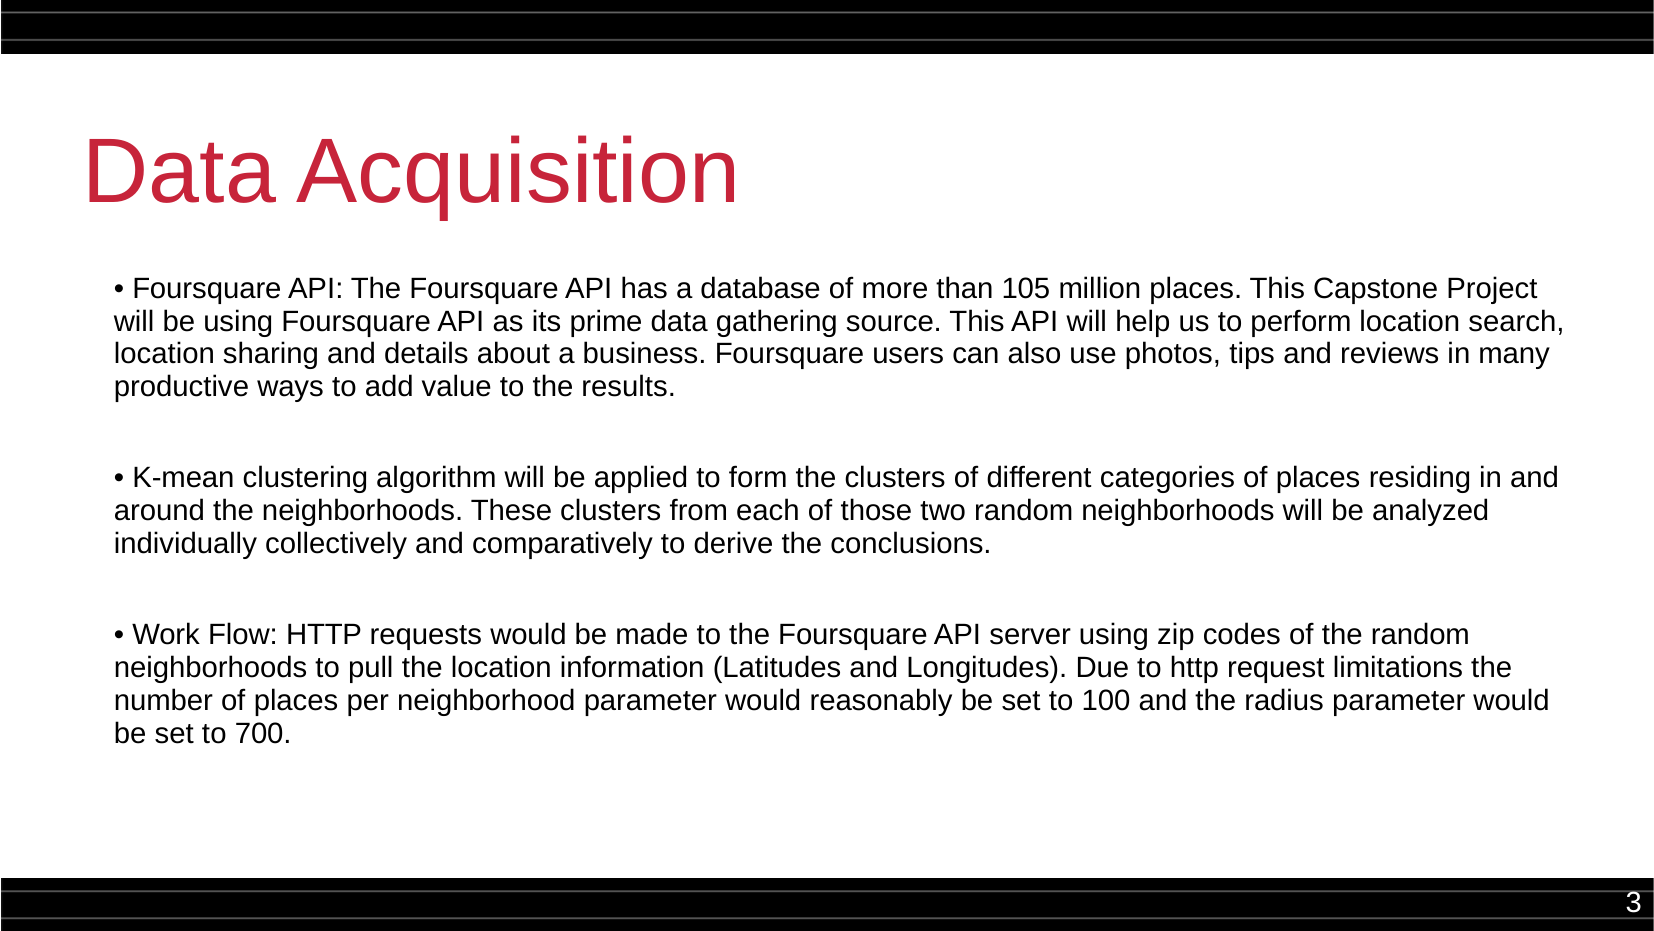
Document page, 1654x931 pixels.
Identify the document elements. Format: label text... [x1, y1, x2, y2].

title Data Acquisition [82, 92, 1571, 249]
list • Foursquare API: The Foursquare API has a database of more than 105 million places. This Capstone Project will be using Foursquare API as its prime data gathering source. This API will help us to perform location search, location sharing and details about a business. Foursquare users can also use photos, tips and reviews in many productive ways to add value to the results. • K-mean clustering algorithm will be applied to form the clusters of different categories of places residing in and around the neighborhoods. These clusters from each of those two random neighborhoods will be analyzed individually collectively and comparatively to derive the conclusions. • Work Flow: HTTP requests would be made to the Foursquare API server using zip codes of the random neighborhoods to pull the location information (Latitudes and Longitudes). Due to http request limitations the number of places per neighborhood parameter would reasonably be set to 100 and the radius parameter would be set to 700. [82, 271, 1571, 758]
picture [1, 878, 1654, 931]
picture [1, 0, 1654, 54]
